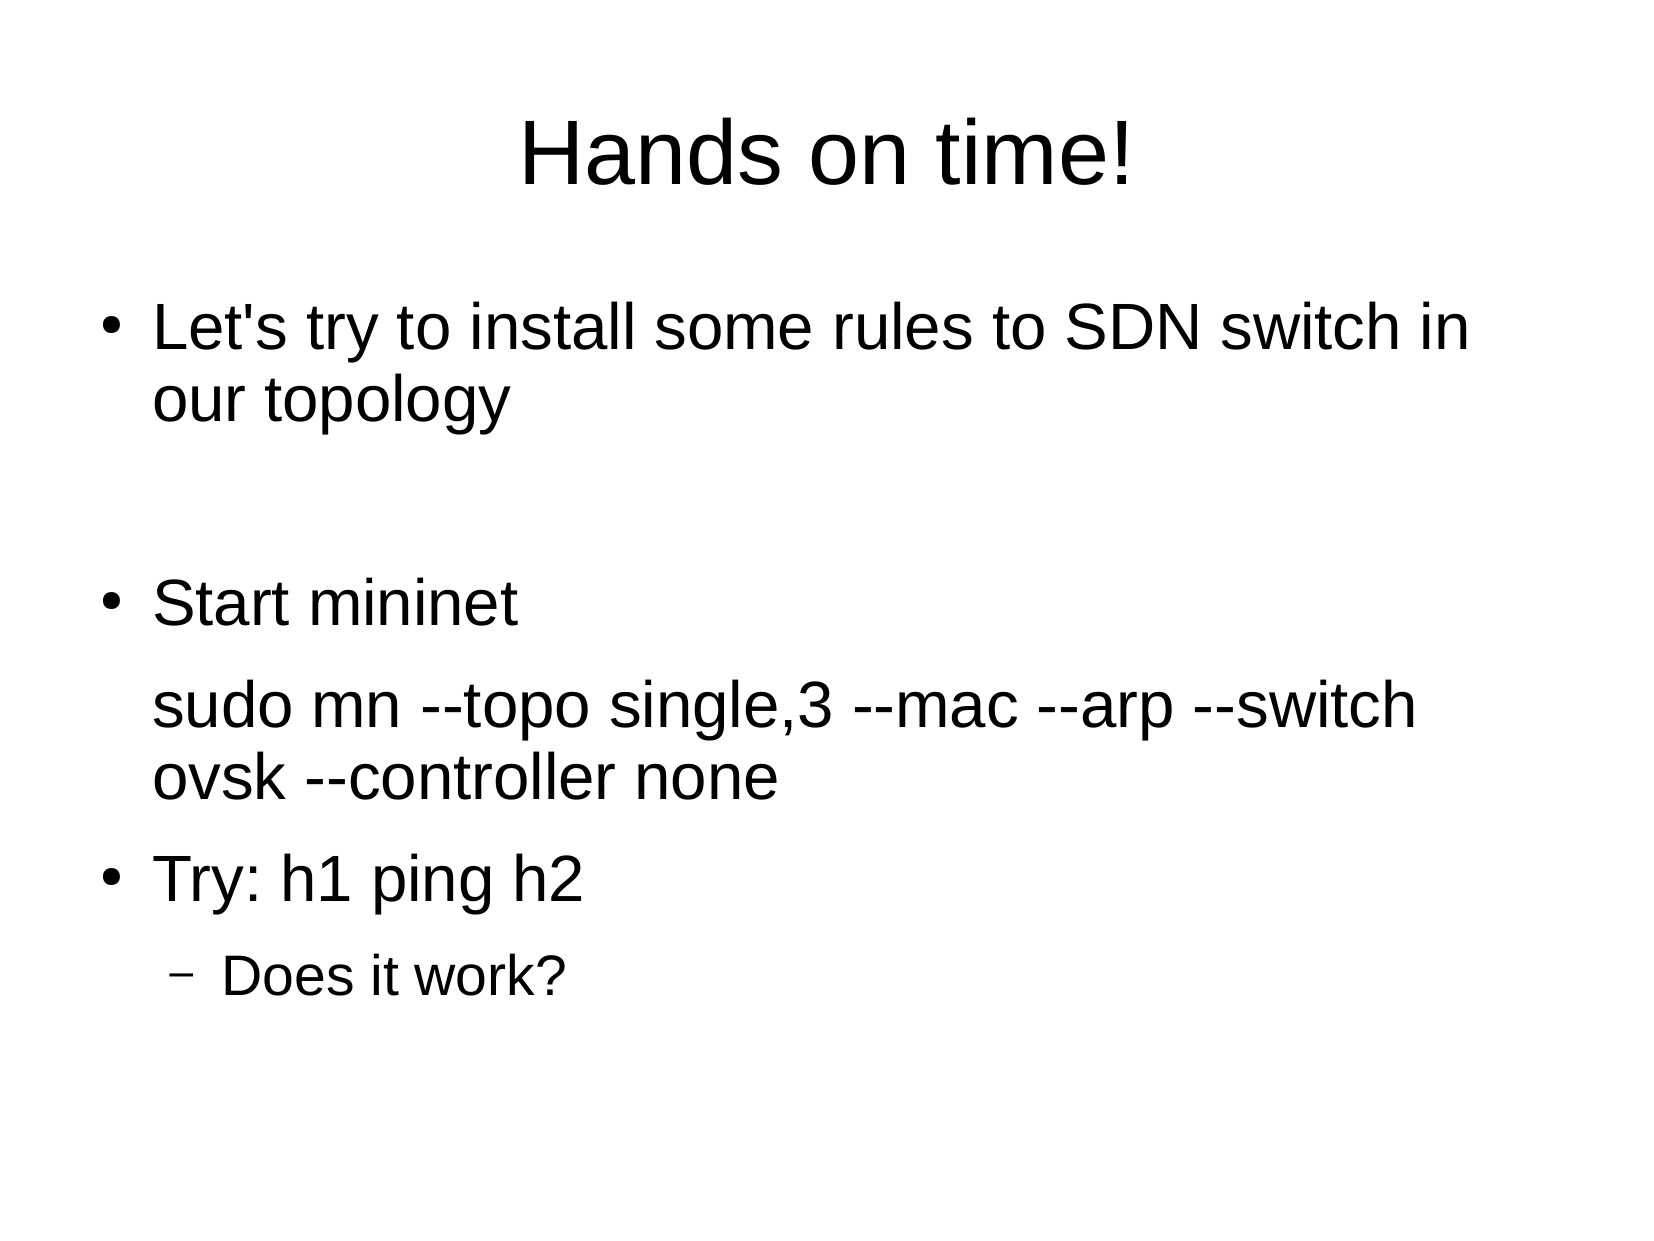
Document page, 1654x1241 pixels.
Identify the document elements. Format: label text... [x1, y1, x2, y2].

list Let's try to install some rules to SDN switch in our topology Start mininet sudo mn --topo single,3 --mac --arp --switch ovsk --controller none Try: h1 ping h2 Does it work? [82, 290, 1571, 1010]
title Hands on time! [82, 49, 1571, 257]
